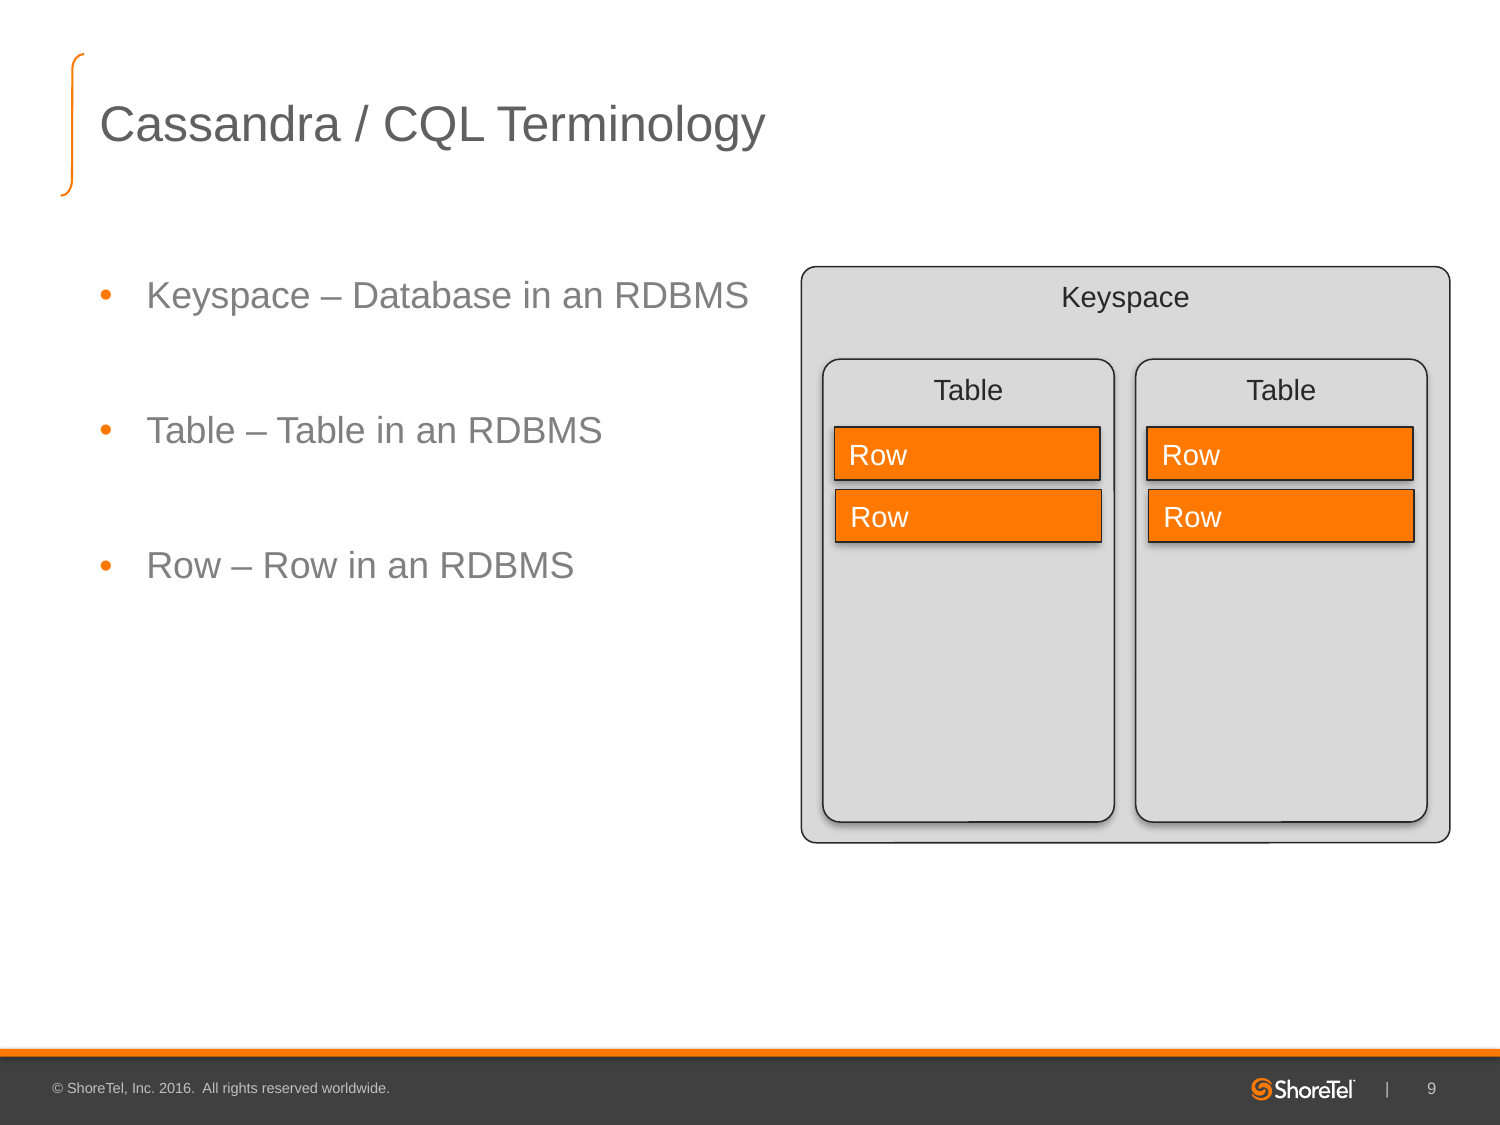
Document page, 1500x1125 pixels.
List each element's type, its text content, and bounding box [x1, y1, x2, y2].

text_box Row [1147, 427, 1413, 480]
text_box Table [1135, 359, 1428, 823]
text_box Keyspace [801, 266, 1450, 843]
text_box Table [822, 359, 1115, 823]
text_box Row [835, 489, 1102, 543]
text_box Row [834, 427, 1100, 480]
title Cassandra / CQL Terminology [84, 53, 1235, 196]
list Keyspace – Database in an RDBMS Table – Table in an RDBMS Row – Row in an RDBMS [84, 266, 1450, 915]
text_box Row [1148, 489, 1415, 543]
